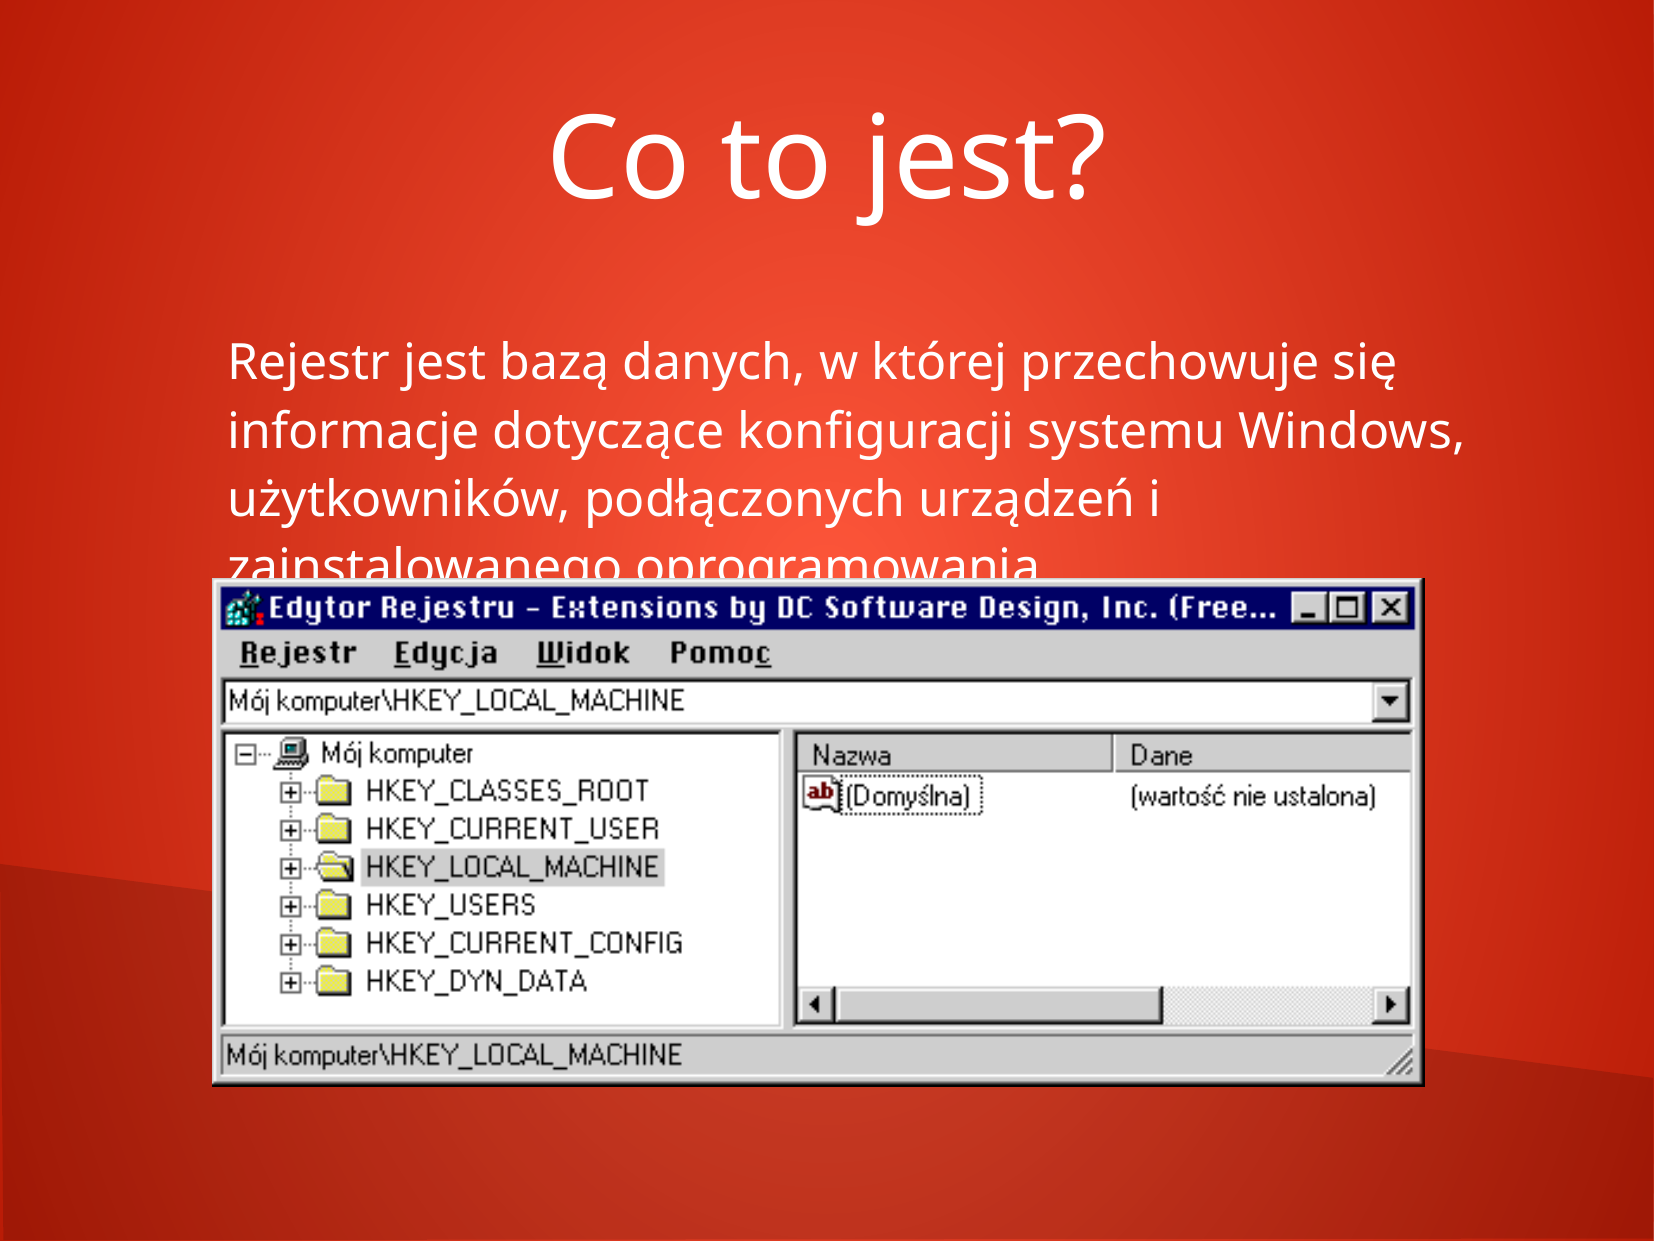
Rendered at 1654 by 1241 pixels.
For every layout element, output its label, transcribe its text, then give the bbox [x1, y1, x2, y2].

picture [212, 578, 1425, 1087]
text_box Rejestr jest bazą danych, w której przechowuje się informacje dotyczące konfiguracji systemu Windows, użytkowników, podłączonych urządzeń i zainstalowanego oprogramowania. [212, 318, 1548, 517]
title Co to jest? [82, 49, 1571, 257]
